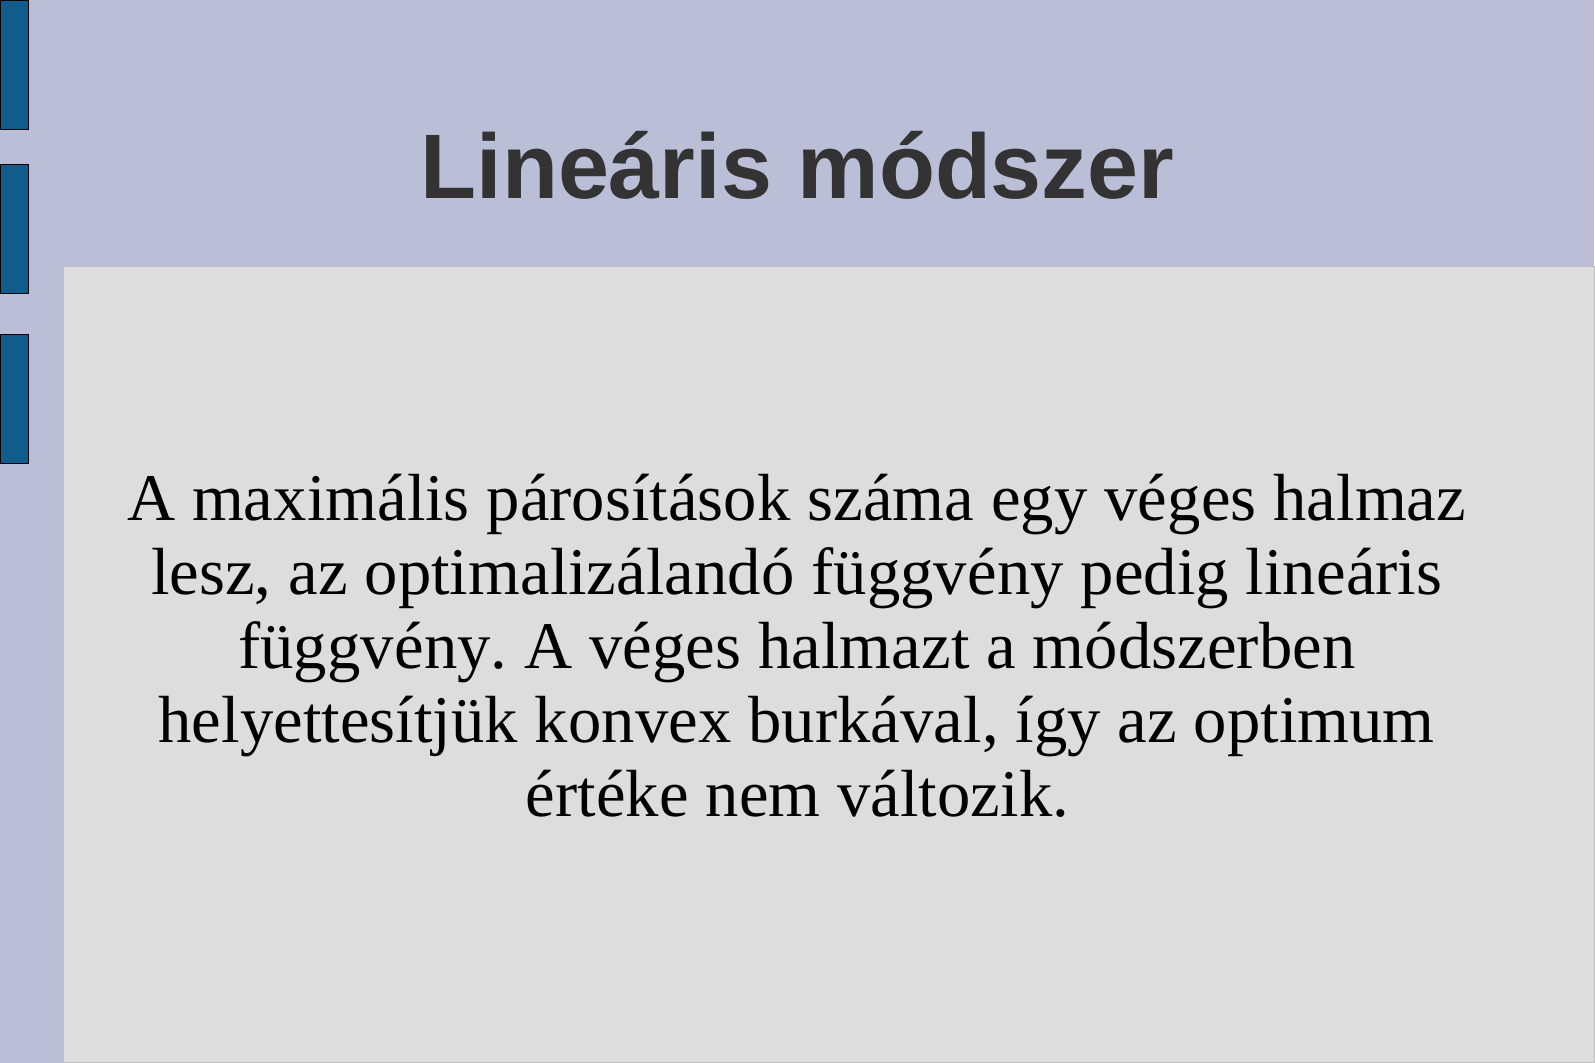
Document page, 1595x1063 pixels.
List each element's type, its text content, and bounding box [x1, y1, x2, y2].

subtitle A maximális párosítások száma egy véges halmaz lesz, az optimalizálandó függvény pedig lineáris függvény. A véges halmazt a módszerben helyettesítjük konvex burkával, így az optimum értéke nem változik. [117, 302, 1479, 990]
title Lineáris módszer [117, 85, 1479, 249]
